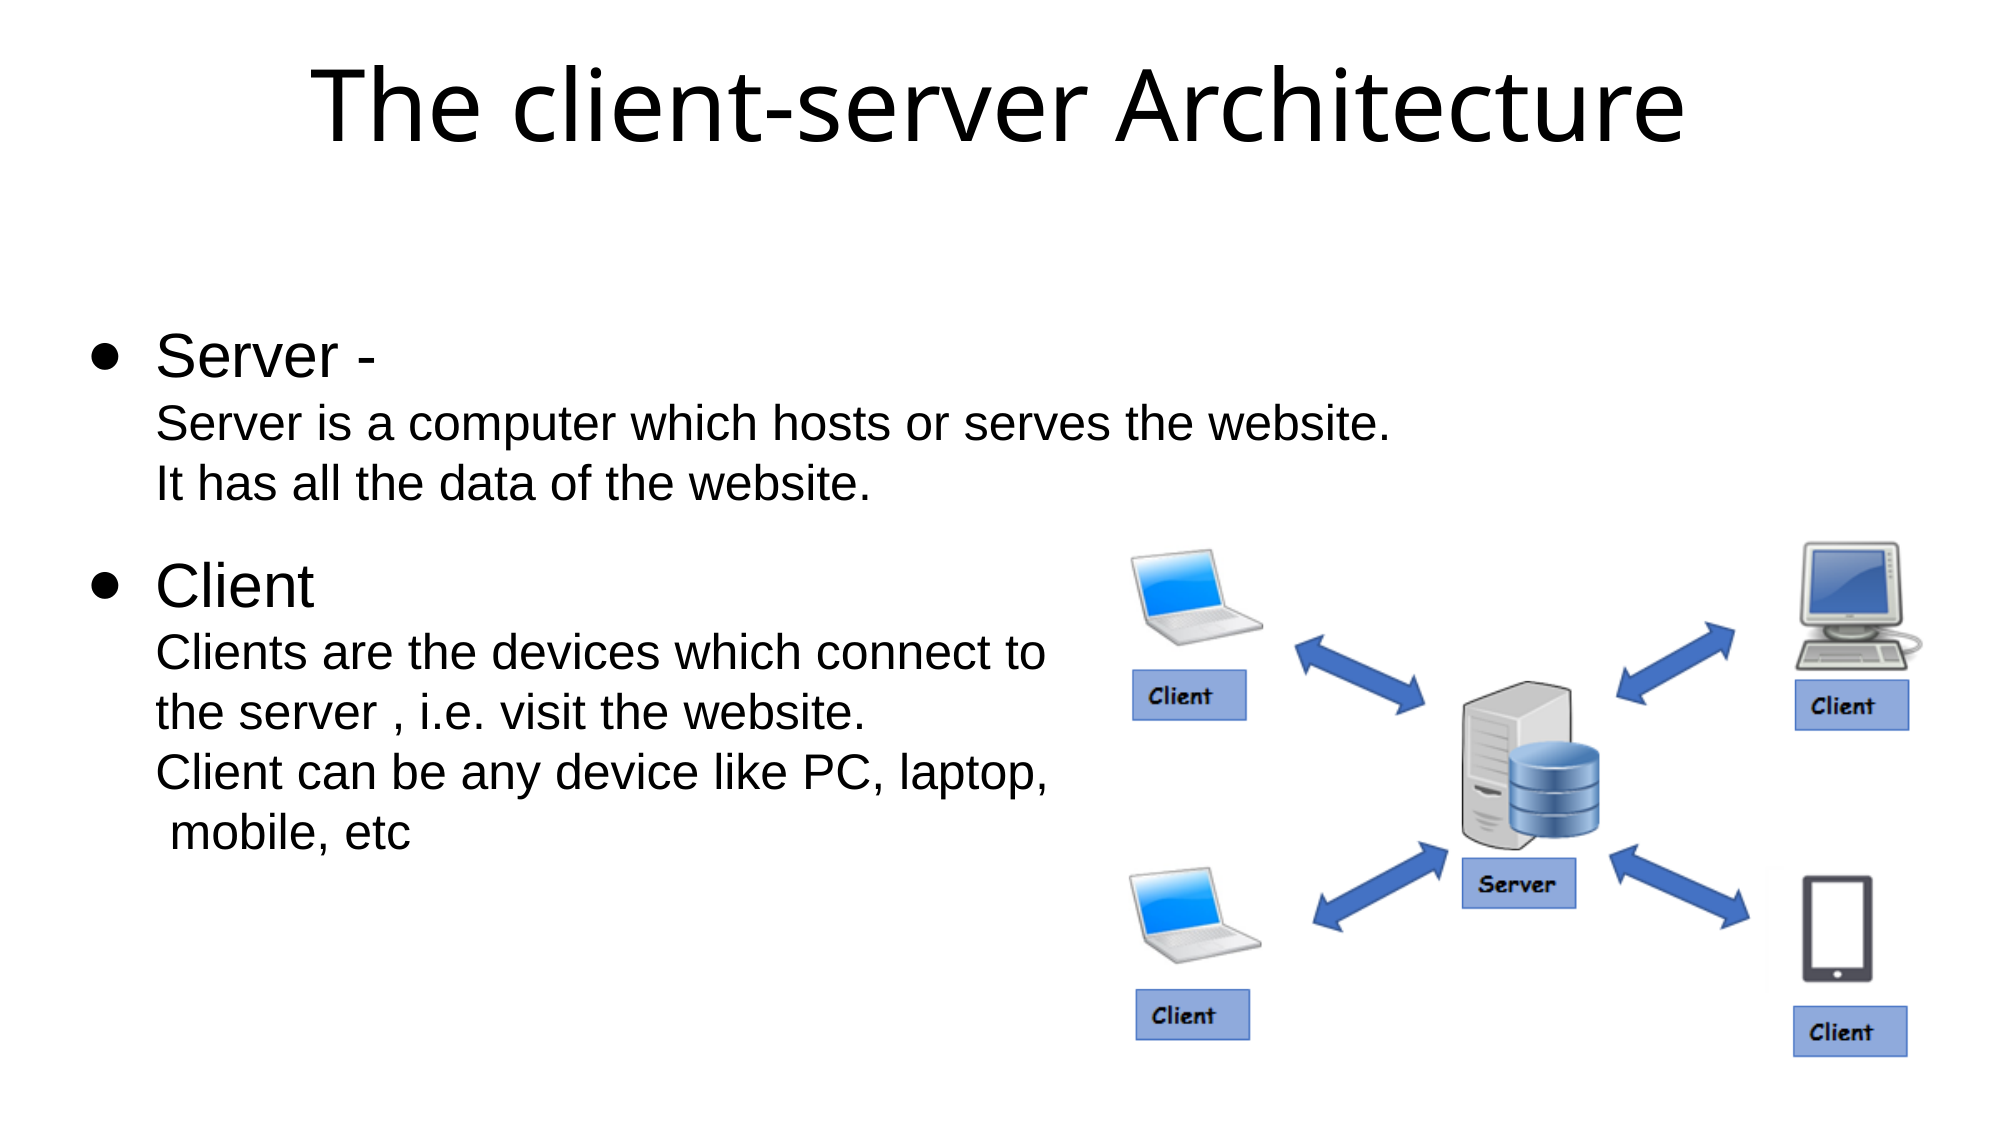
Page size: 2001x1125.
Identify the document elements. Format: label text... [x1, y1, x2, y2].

text_box Server - Server is a computer which hosts or serves the website. It has all the data of the website. Client Clients are the devices which connect to the server , i.e. visit the website. Client can be any device like PC, laptop, mobile, etc [65, 300, 1551, 779]
picture [1104, 503, 1968, 1079]
text_box The client-server Architecture [176, 26, 1824, 175]
